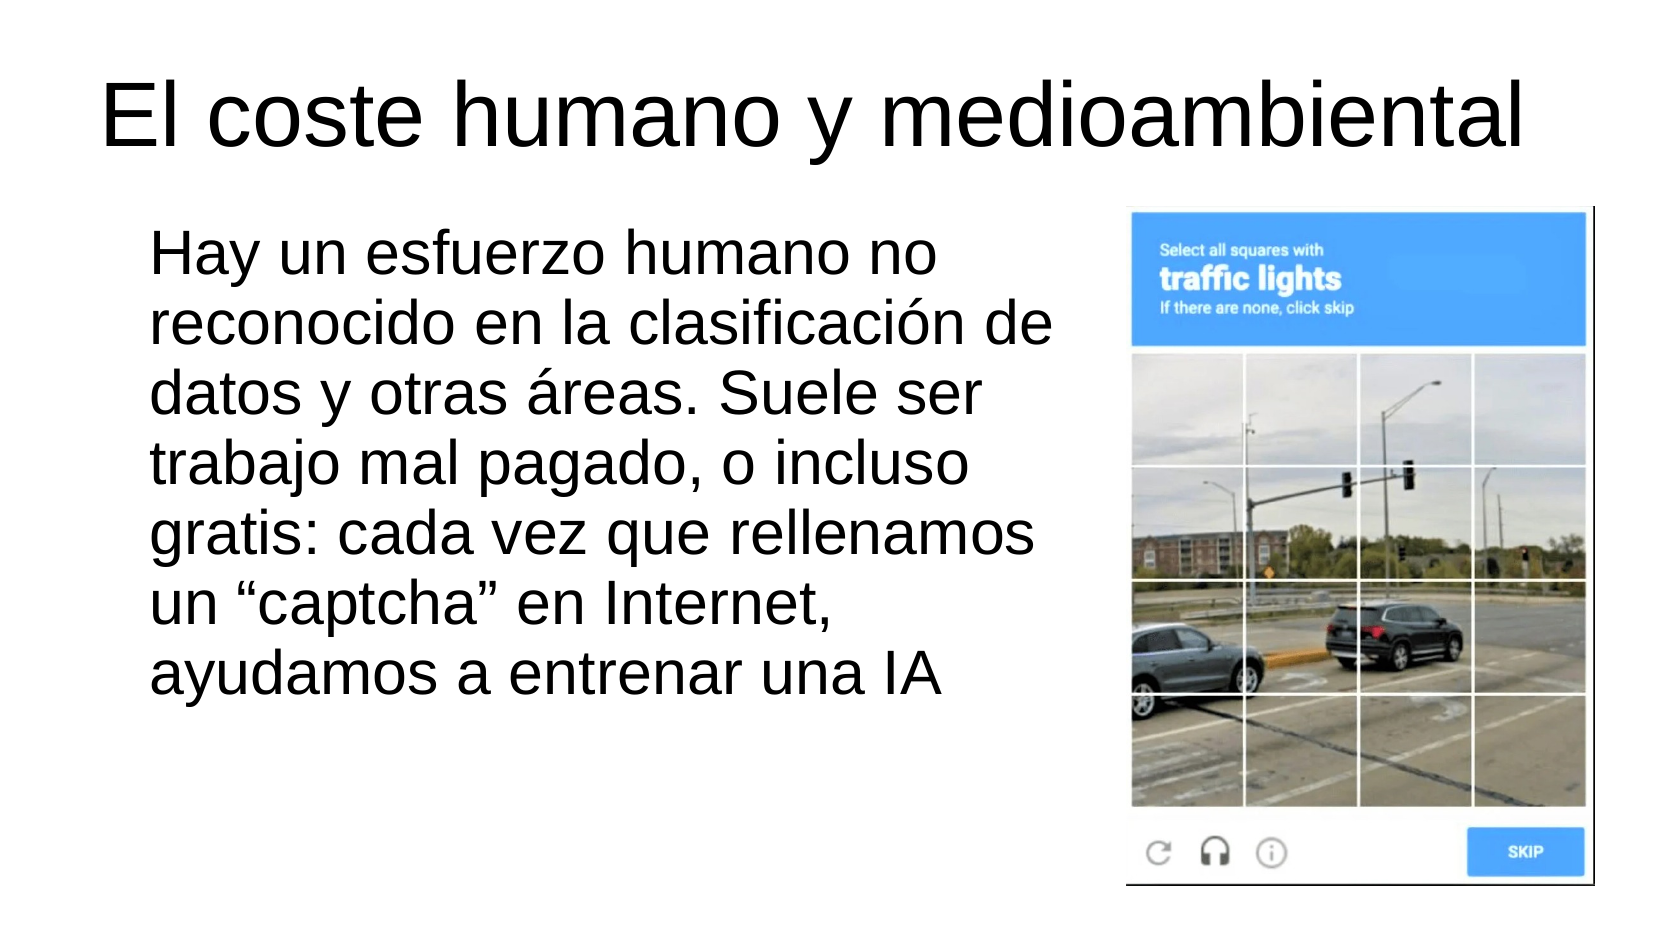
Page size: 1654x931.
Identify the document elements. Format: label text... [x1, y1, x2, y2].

title El coste humano y medioambiental [82, 37, 1571, 193]
picture [1126, 206, 1595, 886]
list Hay un esfuerzo humano no reconocido en la clasificación de datos y otras áreas. Suele ser trabajo mal pagado, o incluso gratis: cada vez que rellenamos un “captcha” en Internet, ayudamos a entrenar una IA [82, 217, 1063, 758]
